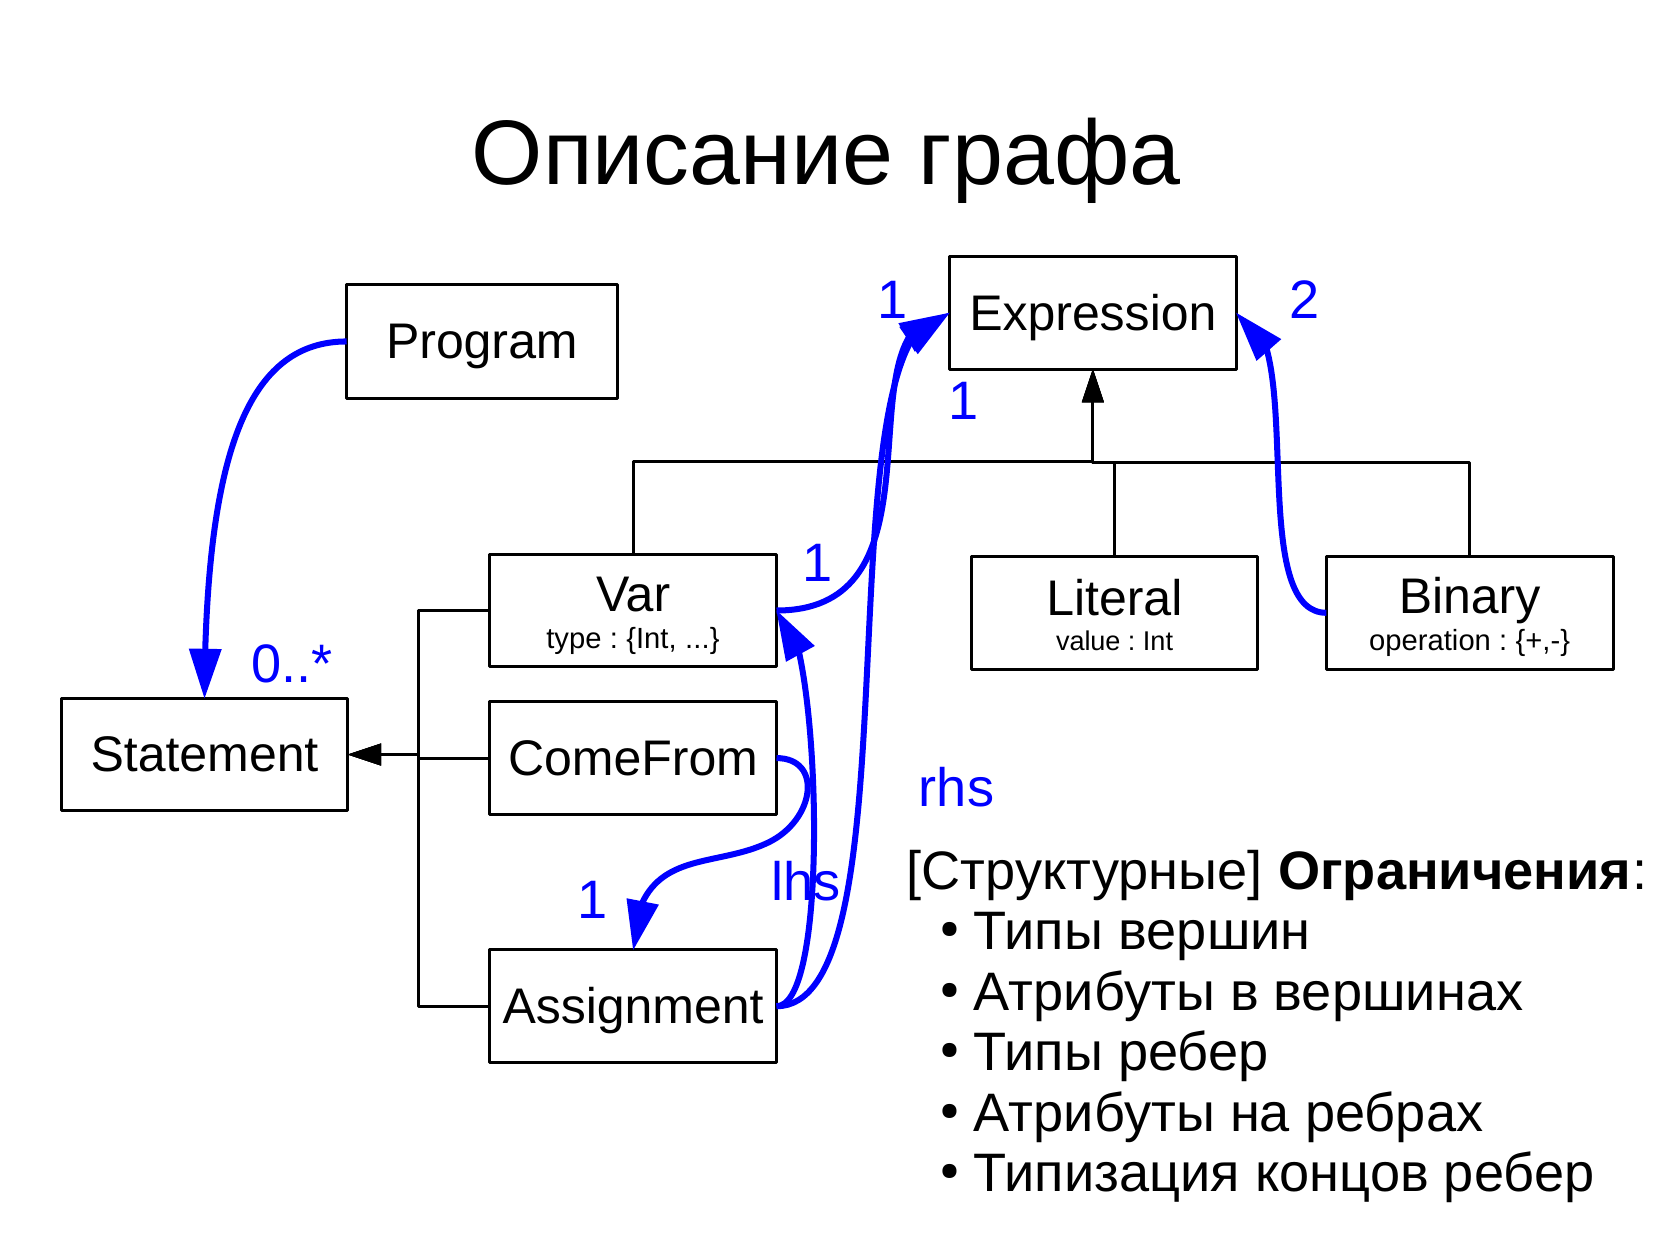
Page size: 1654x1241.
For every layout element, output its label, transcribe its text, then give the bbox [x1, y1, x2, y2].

text_box Assignment [489, 949, 777, 1063]
text_box [Структурные] Ограничения: Типы вершин Атрибуты в вершинах Типы ребер Атрибуты на ребрах Типизация концов ребер [892, 832, 1654, 1211]
text_box 2 [1275, 262, 1335, 338]
text_box Var type : {Int, ...} [489, 554, 777, 667]
text_box 1 [862, 262, 923, 338]
text_box Expression [949, 256, 1237, 370]
text_box Statement [61, 698, 348, 811]
text_box Literal value : Int [971, 556, 1258, 670]
text_box lhs [756, 844, 856, 920]
text_box rhs [904, 749, 1010, 826]
title Описание графа [82, 56, 1571, 250]
text_box 1 [787, 524, 848, 601]
text_box 0..* [236, 625, 348, 702]
text_box Binary operation : {+,-} [1326, 556, 1614, 670]
text_box 1 [933, 362, 994, 439]
text_box 1 [834, 590, 848, 601]
text_box ComeFrom [489, 701, 777, 815]
text_box 1 [562, 862, 623, 938]
text_box Program [346, 284, 618, 399]
